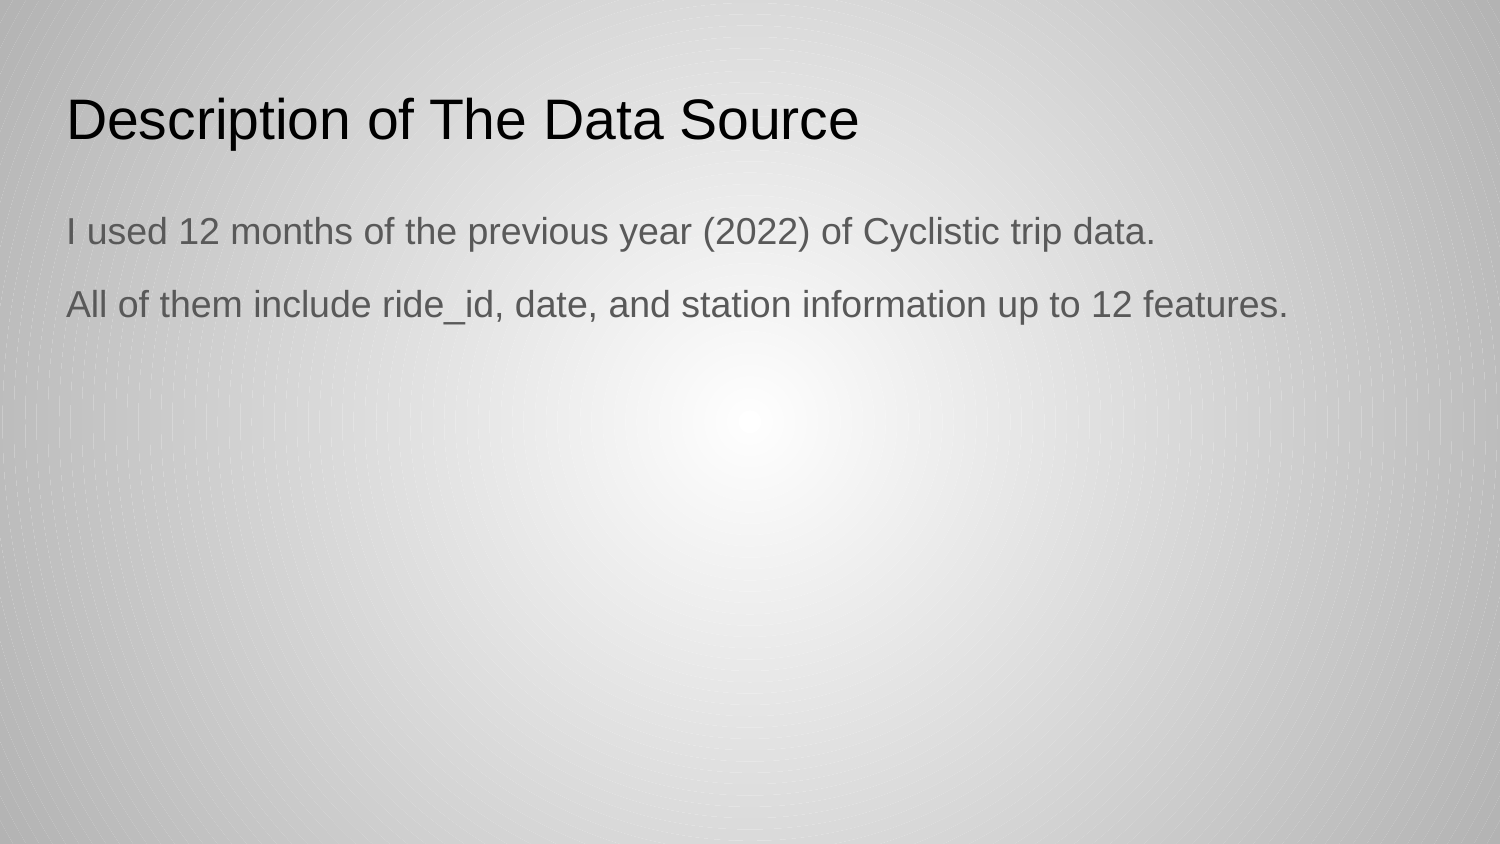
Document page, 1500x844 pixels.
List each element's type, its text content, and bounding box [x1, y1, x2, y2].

title Description of The Data Source [51, 72, 1449, 167]
list I used 12 months of the previous year (2022) of Cyclistic trip data. All of them include ride_id, date, and station information up to 12 features. [51, 189, 1449, 750]
